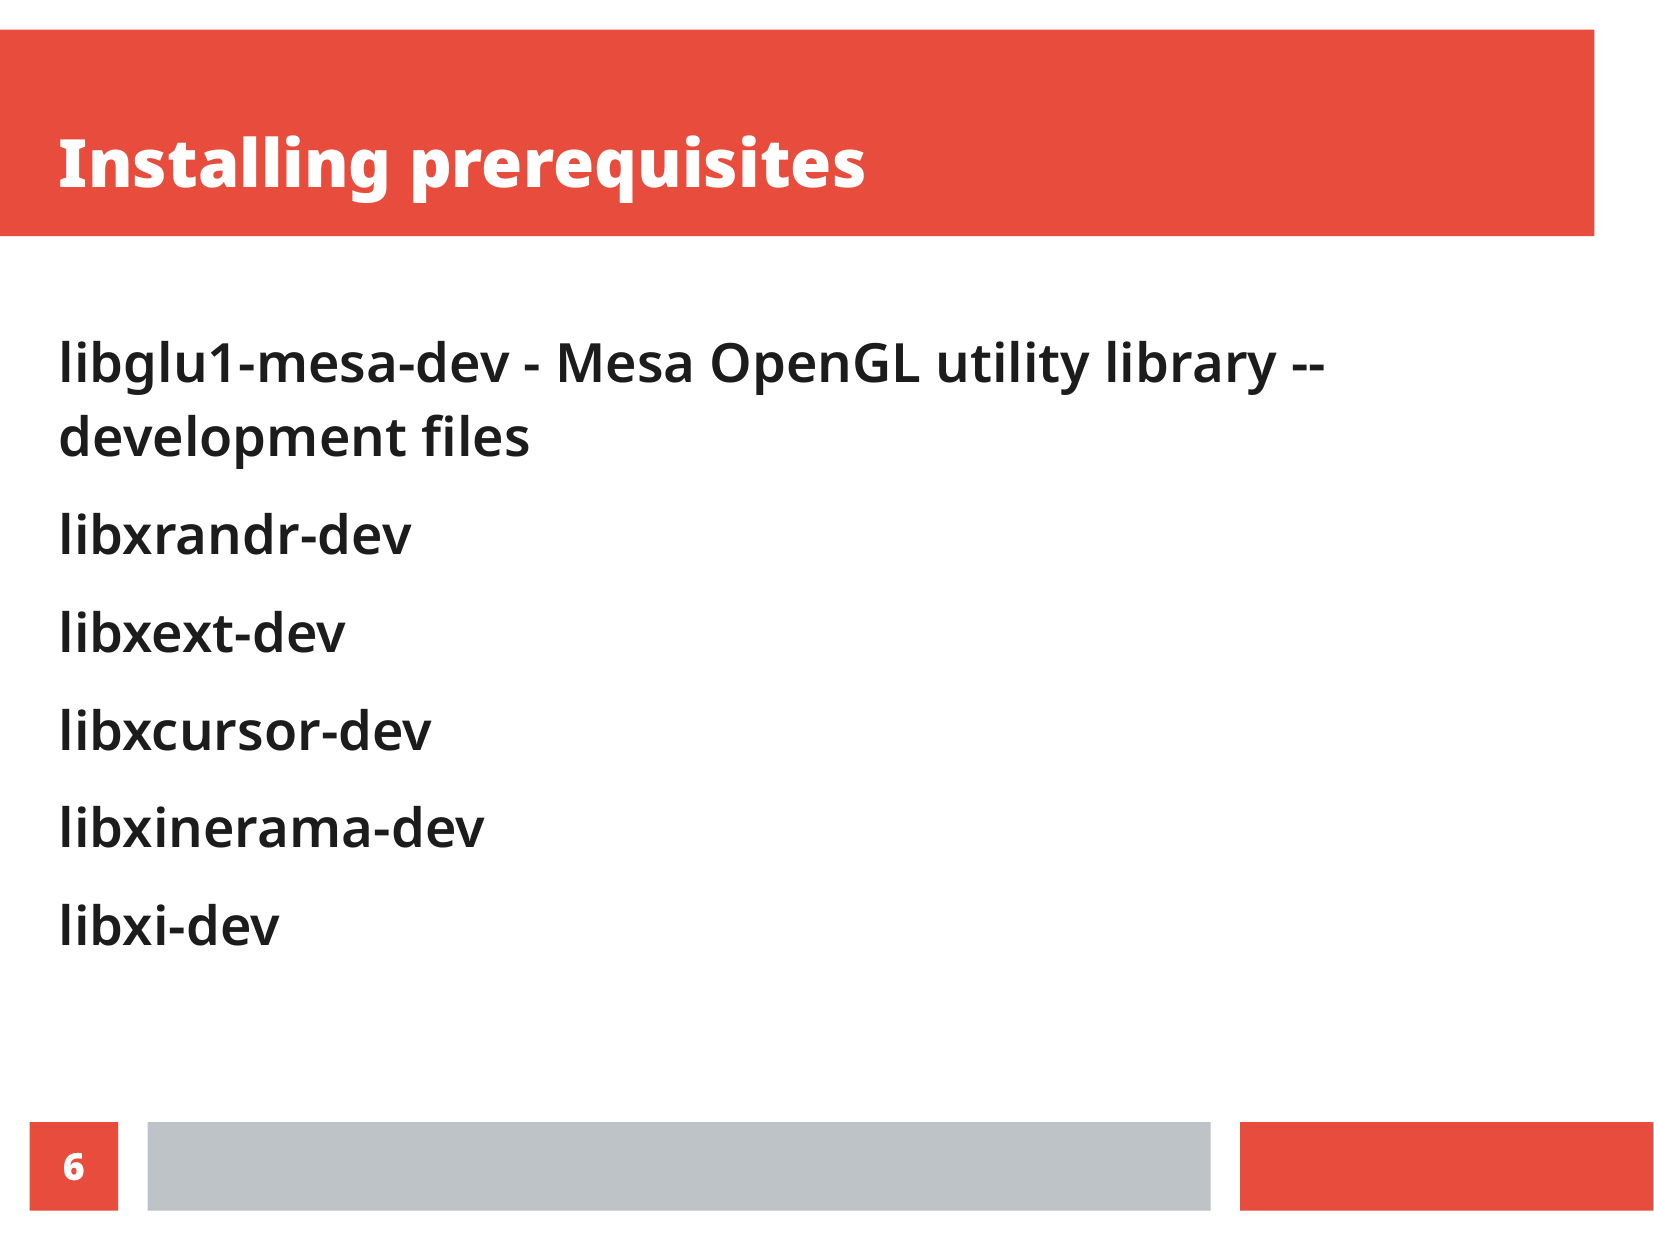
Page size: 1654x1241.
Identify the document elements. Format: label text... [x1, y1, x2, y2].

title Installing prerequisites [59, 59, 1595, 207]
list libglu1-mesa-dev - Mesa OpenGL utility library -- development files libxrandr-dev libxext-dev libxcursor-dev libxinerama-dev libxi-dev [59, 324, 1565, 1093]
